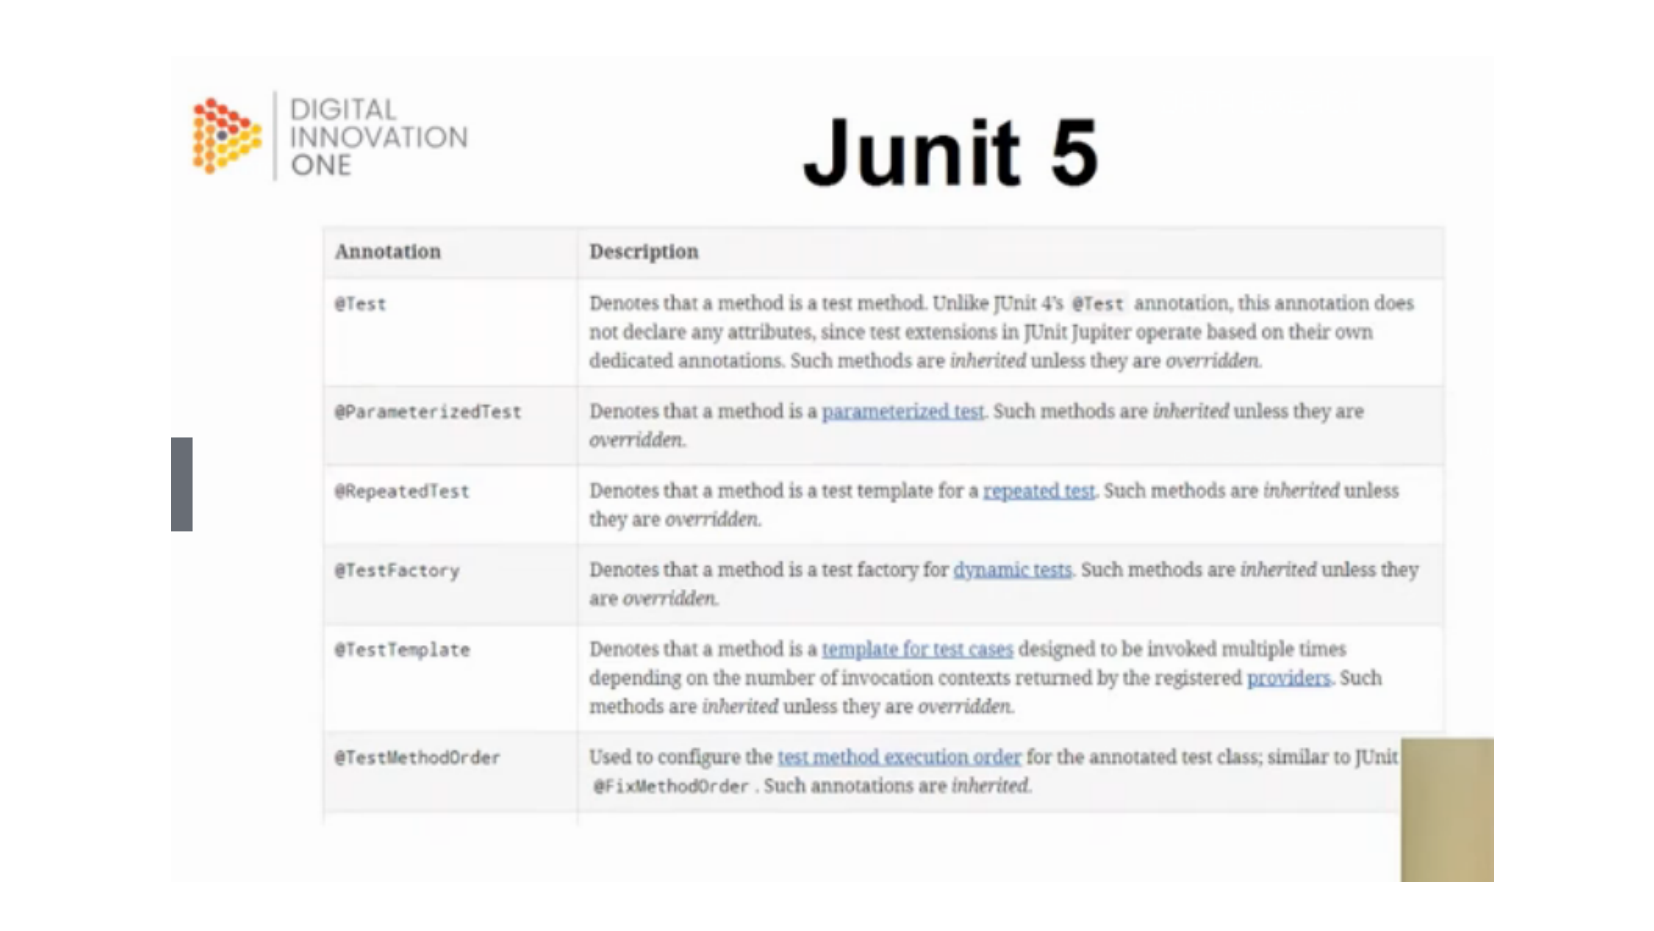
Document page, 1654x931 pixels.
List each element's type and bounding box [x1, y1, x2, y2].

picture [171, 56, 1494, 882]
